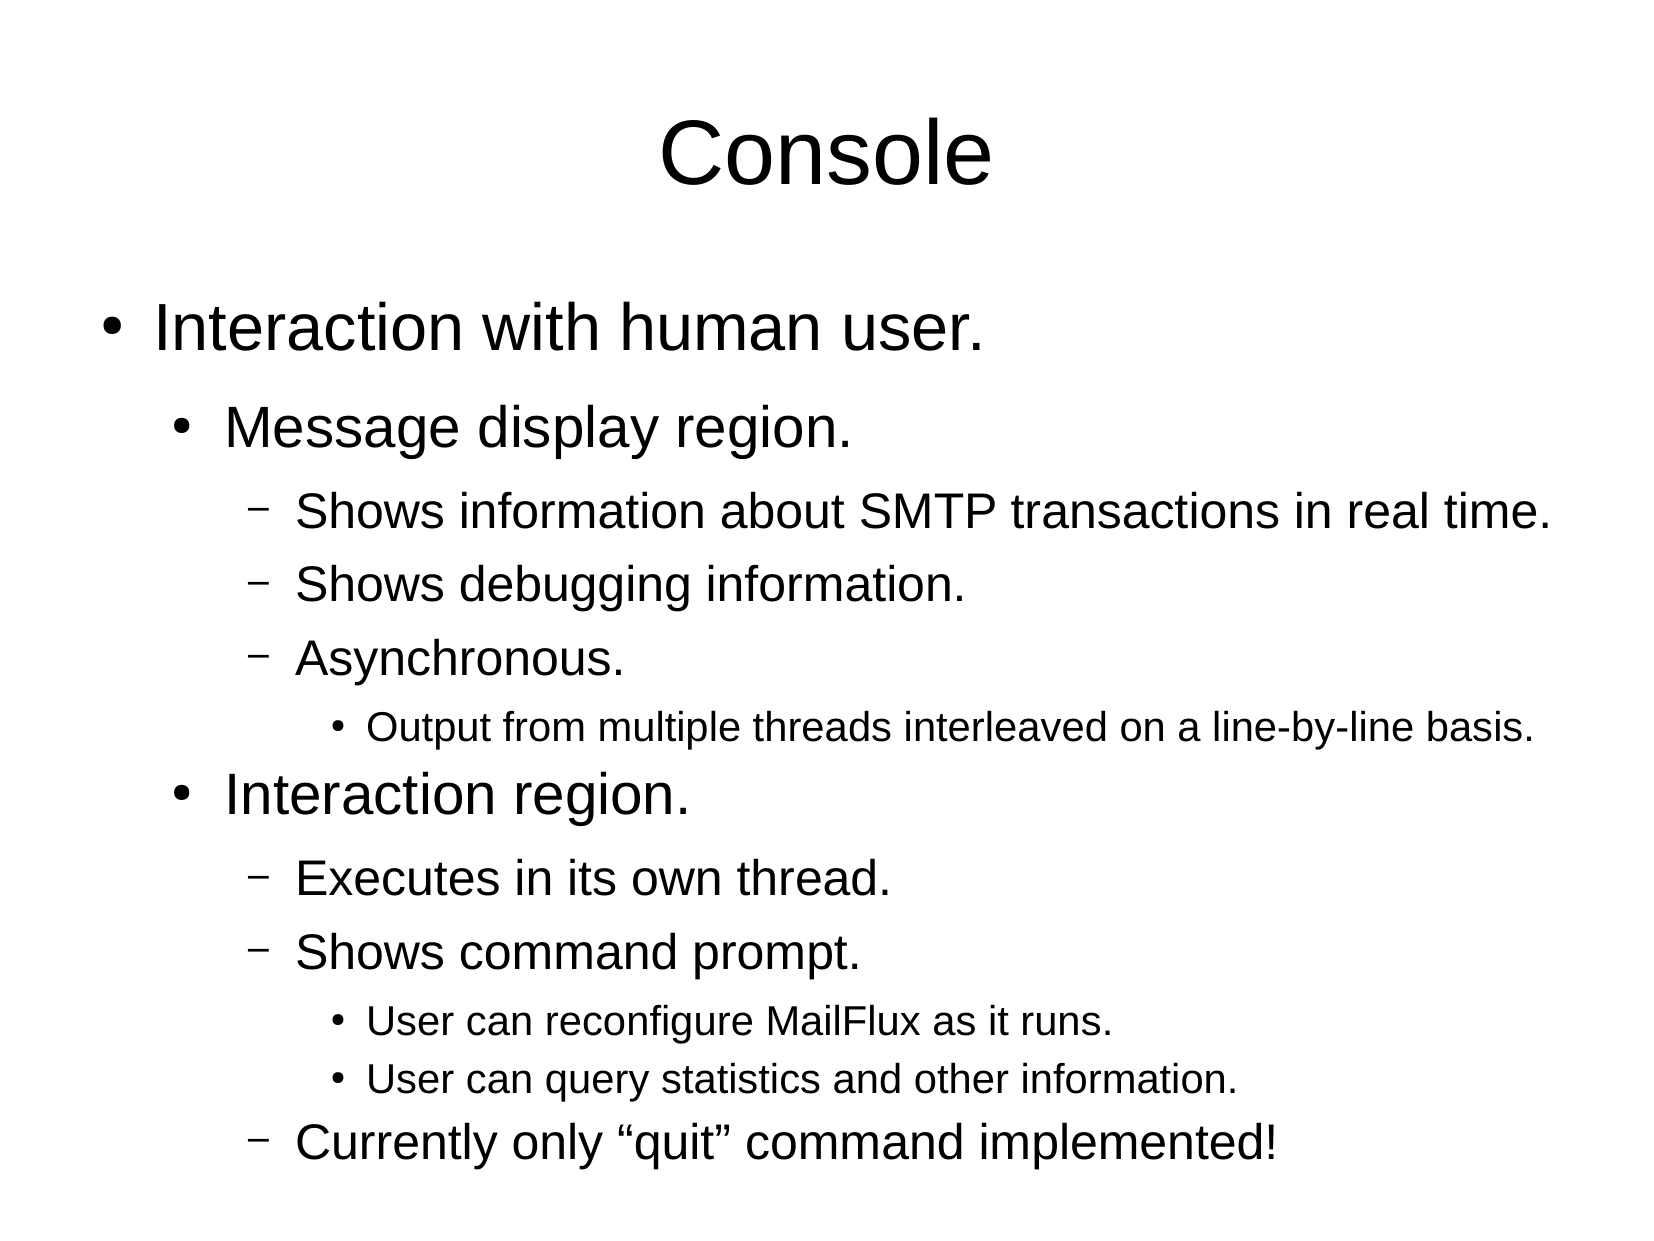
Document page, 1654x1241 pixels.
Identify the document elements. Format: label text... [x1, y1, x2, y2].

title Console [82, 56, 1571, 250]
list Interaction with human user. Message display region. Shows information about SMTP transactions in real time. Shows debugging information. Asynchronous. Output from multiple threads interleaved on a line-by-line basis. Interaction region. Executes in its own thread. Shows command prompt. User can reconfigure MailFlux as it runs. User can query statistics and other information. Currently only “quit” command implemented! [82, 290, 1571, 1170]
